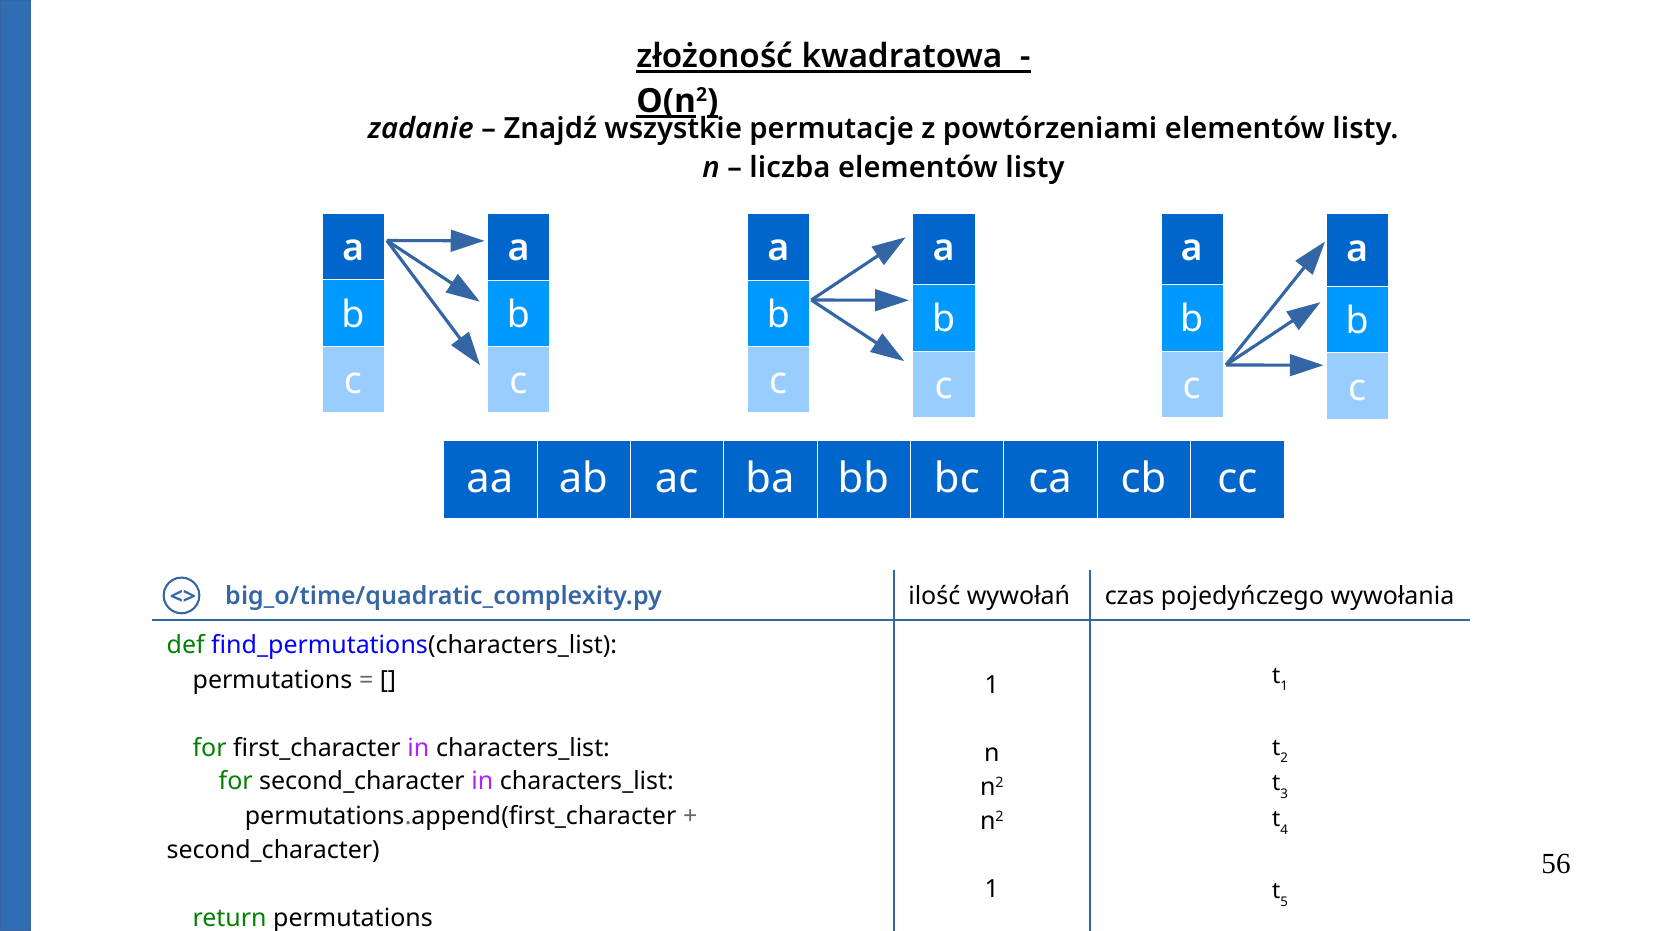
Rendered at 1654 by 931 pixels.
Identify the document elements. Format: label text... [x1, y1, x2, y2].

table_header cb [1098, 441, 1190, 518]
table_cell c [1327, 353, 1388, 419]
table_header a [748, 214, 809, 280]
table_header ab [538, 441, 630, 518]
table_header ac [631, 441, 723, 518]
table_cell c [323, 347, 384, 412]
text_box <> [154, 572, 212, 619]
table_cell 1 n n2 n2 1 [895, 621, 1089, 931]
table_cell b [1327, 287, 1388, 352]
table_cell def find_permutations(characters_list): permutations = [] for first_character in characters_list: for second_character in characters_list: permutations.append(first_character + second_character) return permutations [152, 621, 893, 931]
table_cell b [323, 280, 384, 346]
table_cell b [488, 281, 549, 346]
table_header bc [911, 441, 1003, 518]
table_header big_o/time/quadratic_complexity.py [152, 570, 893, 619]
table_header a [1162, 214, 1223, 284]
table_cell t1 t2 t3 t4 t5 [1091, 621, 1470, 931]
table_header ba [724, 441, 817, 518]
text_box zadanie – Znajdź wszystkie permutacje z powtórzeniami elementów listy. n – liczba elementów listy [353, 99, 1301, 188]
table_header ilość wywołań [895, 570, 1089, 619]
table_header aa [444, 441, 537, 518]
text_box [0, 0, 31, 931]
text_box złożoność kwadratowa - O(n2) [621, 24, 1127, 82]
table_header a [323, 214, 384, 279]
table_cell b [748, 281, 809, 346]
table_header bb [818, 441, 910, 518]
table_cell c [1162, 352, 1223, 417]
table_cell c [913, 352, 975, 417]
table_cell c [488, 347, 549, 412]
table_header czas pojedyńczego wywołania [1091, 570, 1470, 619]
table_cell b [913, 285, 975, 351]
table_header cc [1191, 441, 1284, 518]
table_header ca [1004, 441, 1097, 518]
table_header a [488, 214, 549, 280]
table_header a [913, 214, 975, 284]
table_cell b [1162, 285, 1223, 351]
table_header a [1327, 214, 1388, 286]
table_cell c [748, 347, 809, 412]
